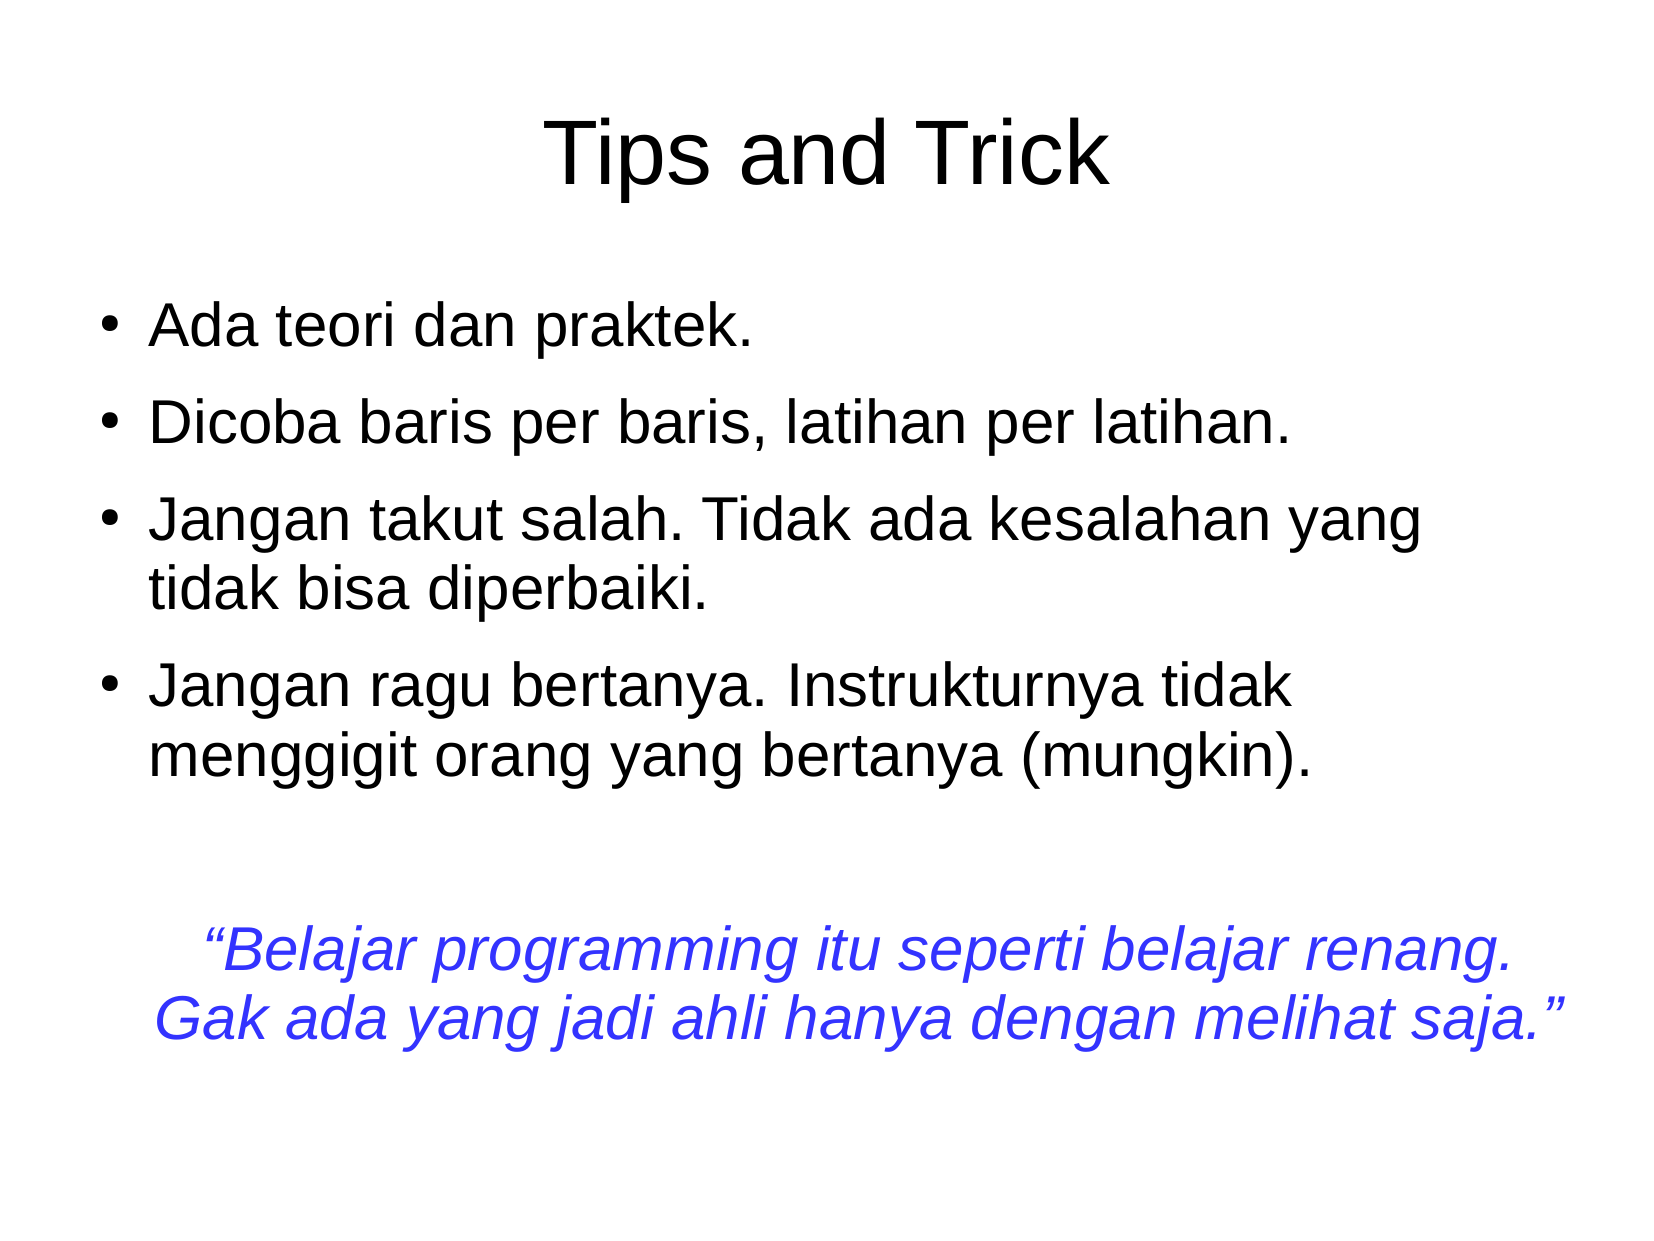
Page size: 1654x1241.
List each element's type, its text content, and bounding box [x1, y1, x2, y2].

list Ada teori dan praktek. Dicoba baris per baris, latihan per latihan. Jangan takut salah. Tidak ada kesalahan yang tidak bisa diperbaiki. Jangan ragu bertanya. Instrukturnya tidak menggigit orang yang bertanya (mungkin). “Belajar programming itu seperti belajar renang. Gak ada yang jadi ahli hanya dengan melihat saja.” [82, 290, 1571, 1126]
title Tips and Trick [82, 49, 1571, 257]
